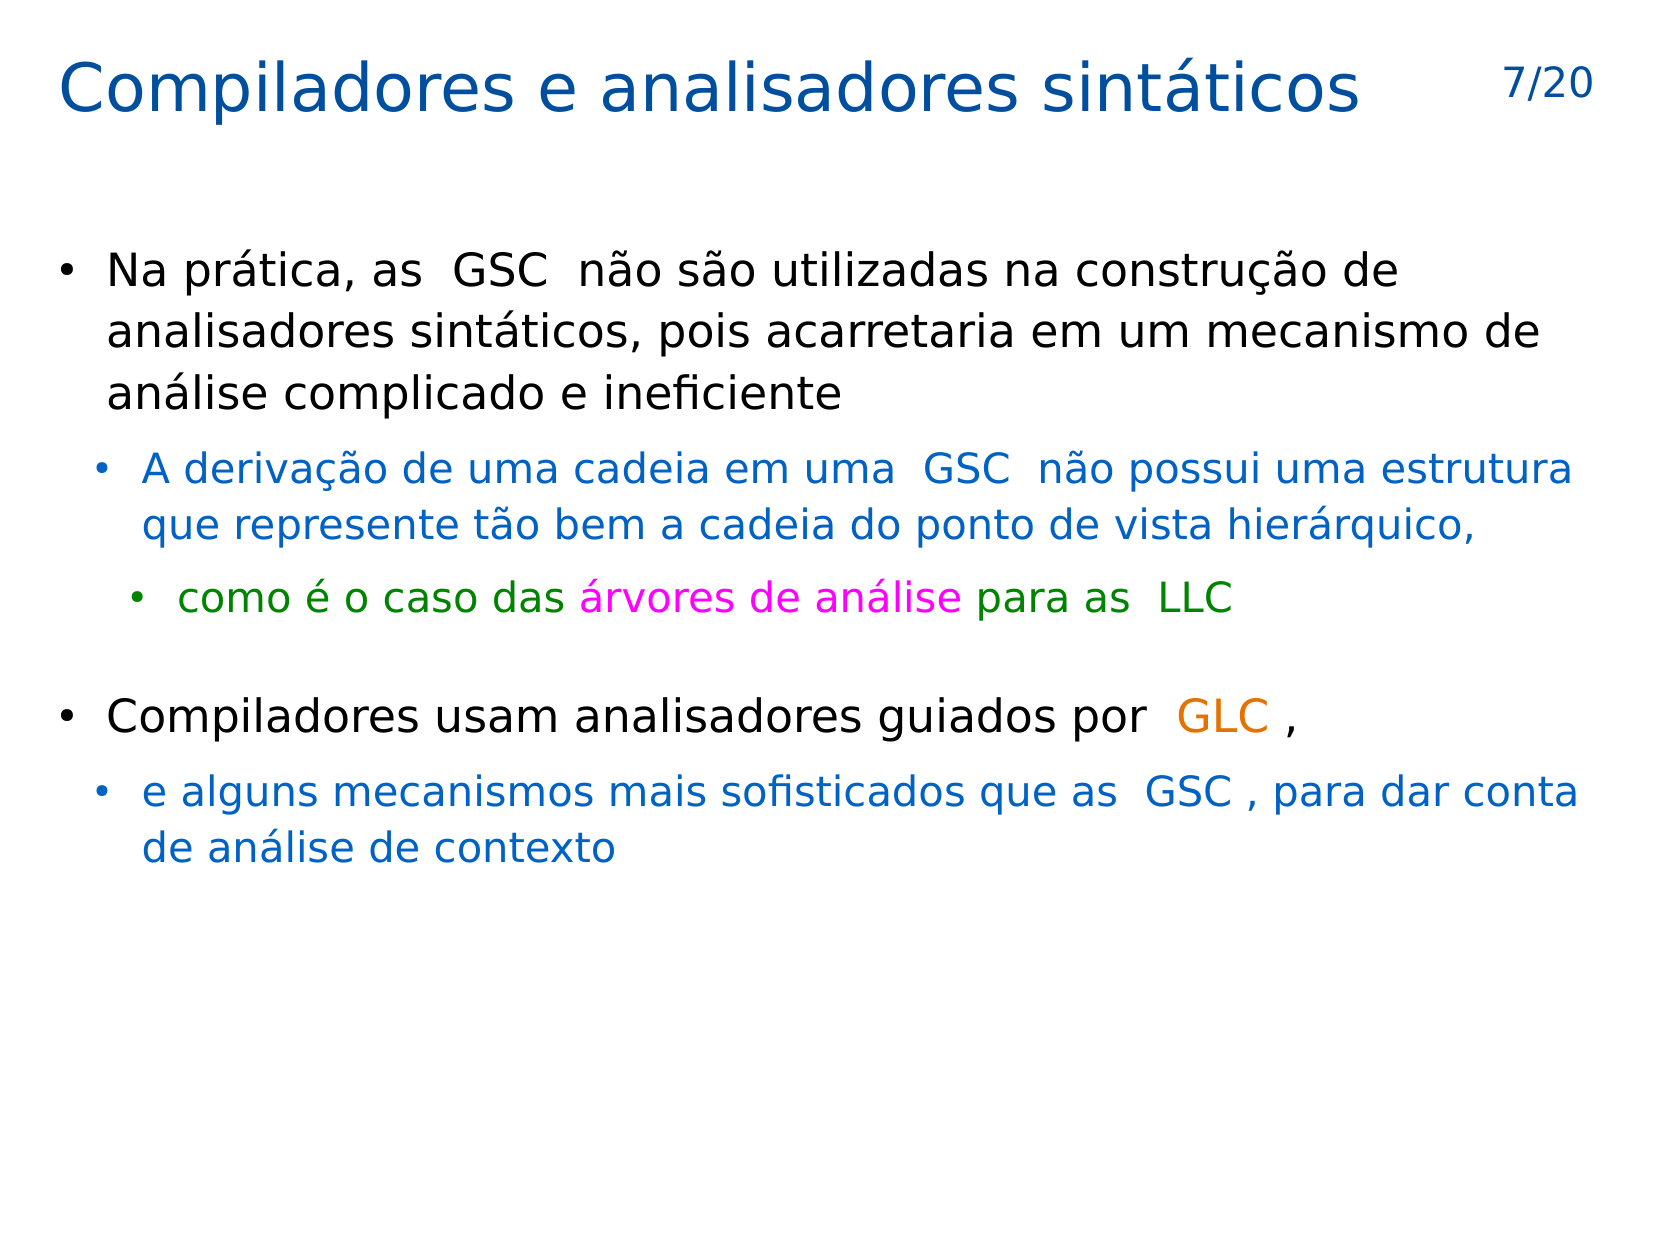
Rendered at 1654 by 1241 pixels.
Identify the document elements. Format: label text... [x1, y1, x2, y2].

title Compiladores e analisadores sintáticos [59, 29, 1625, 148]
list Na prática, as GSC não são utilizadas na construção de analisadores sintáticos, pois acarretaria em um mecanismo de análise complicado e ineficiente A derivação de uma cadeia em uma GSC não possui uma estrutura que represente tão bem a cadeia do ponto de vista hierárquico, como é o caso das árvores de análise para as LLC Compiladores usam analisadores guiados por GLC , e alguns mecanismos mais sofisticados que as GSC , para dar conta de análise de contexto [59, 236, 1595, 1211]
